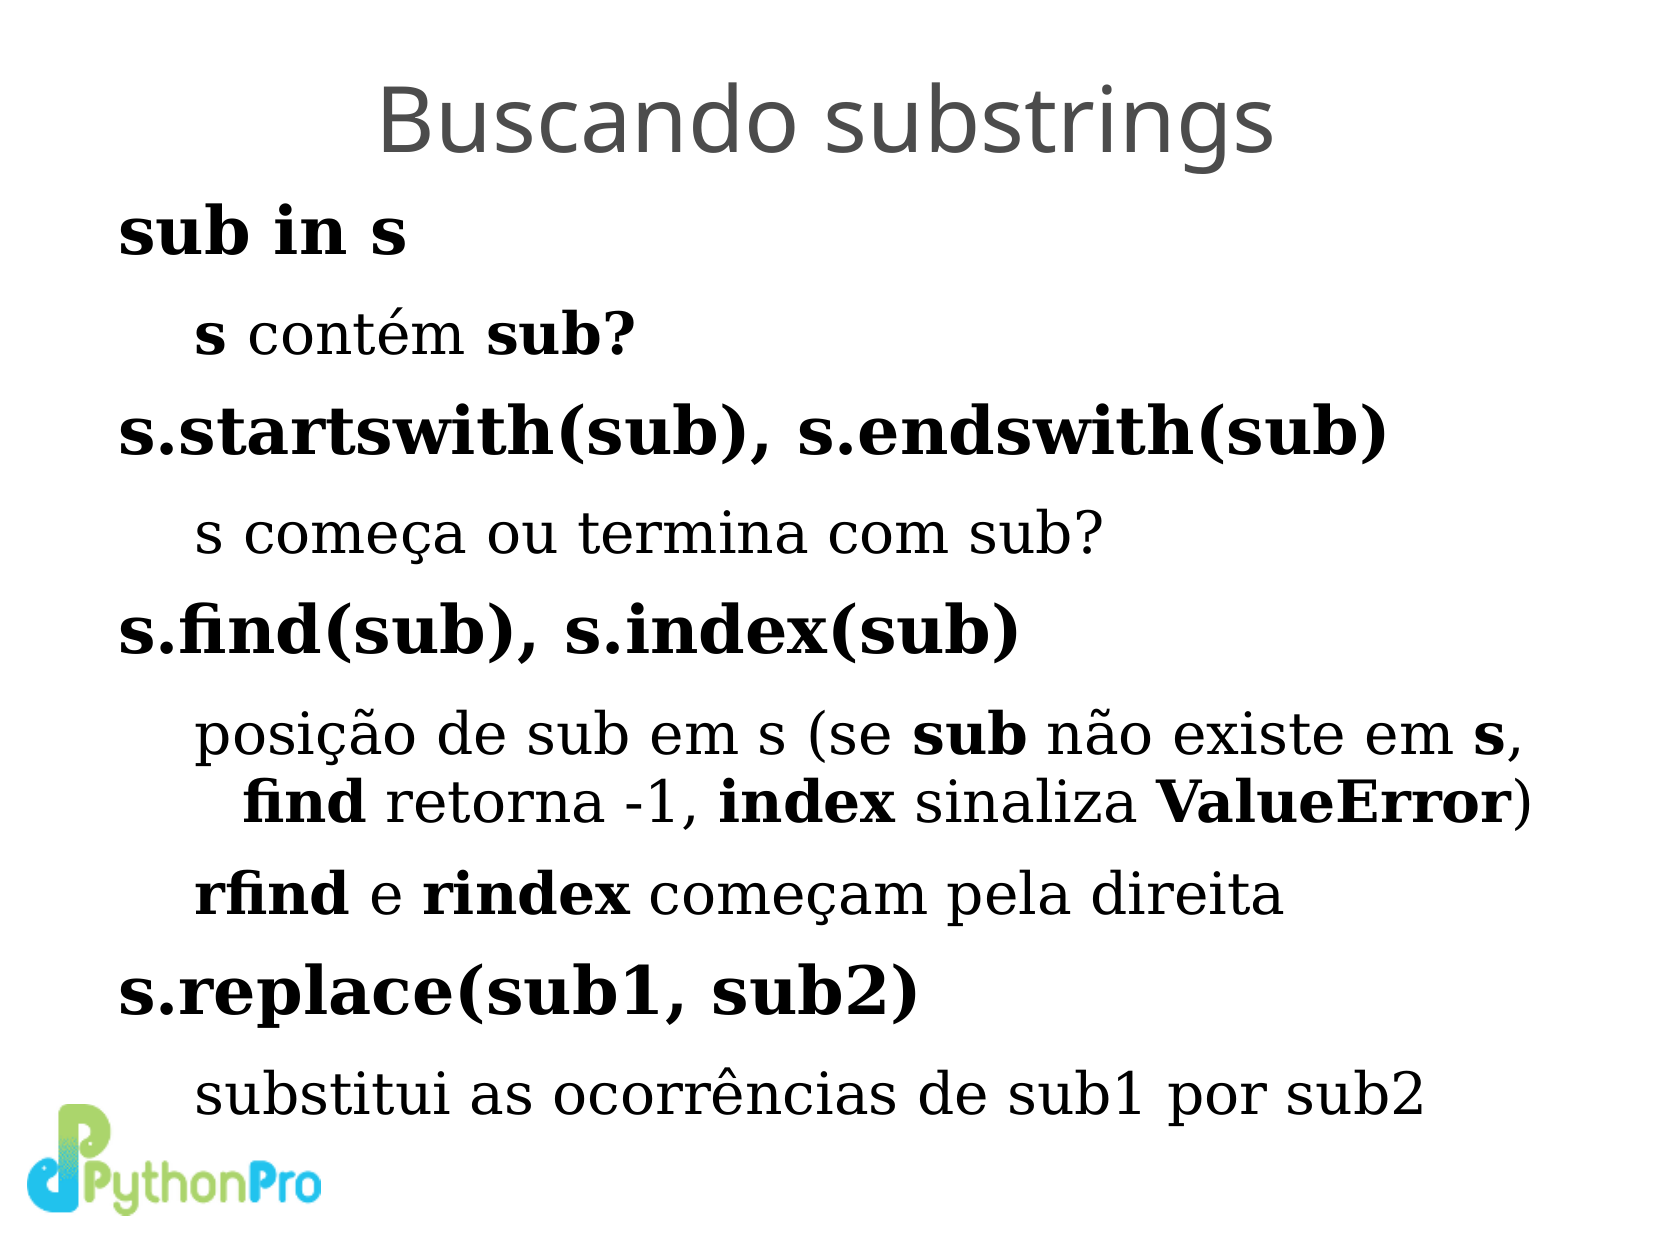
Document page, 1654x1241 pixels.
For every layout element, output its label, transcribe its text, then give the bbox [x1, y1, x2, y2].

picture [27, 1104, 321, 1216]
title Buscando substrings [82, 13, 1571, 222]
list sub in s s contém sub? s.startswith(sub), s.endswith(sub) s começa ou termina com sub? s.find(sub), s.index(sub) posição de sub em s (se sub não existe em s, find retorna -1, index sinaliza ValueError) rfind e rindex começam pela direita s.replace(sub1, sub2) substitui as ocorrências de sub1 por sub2 [100, 191, 1589, 1128]
